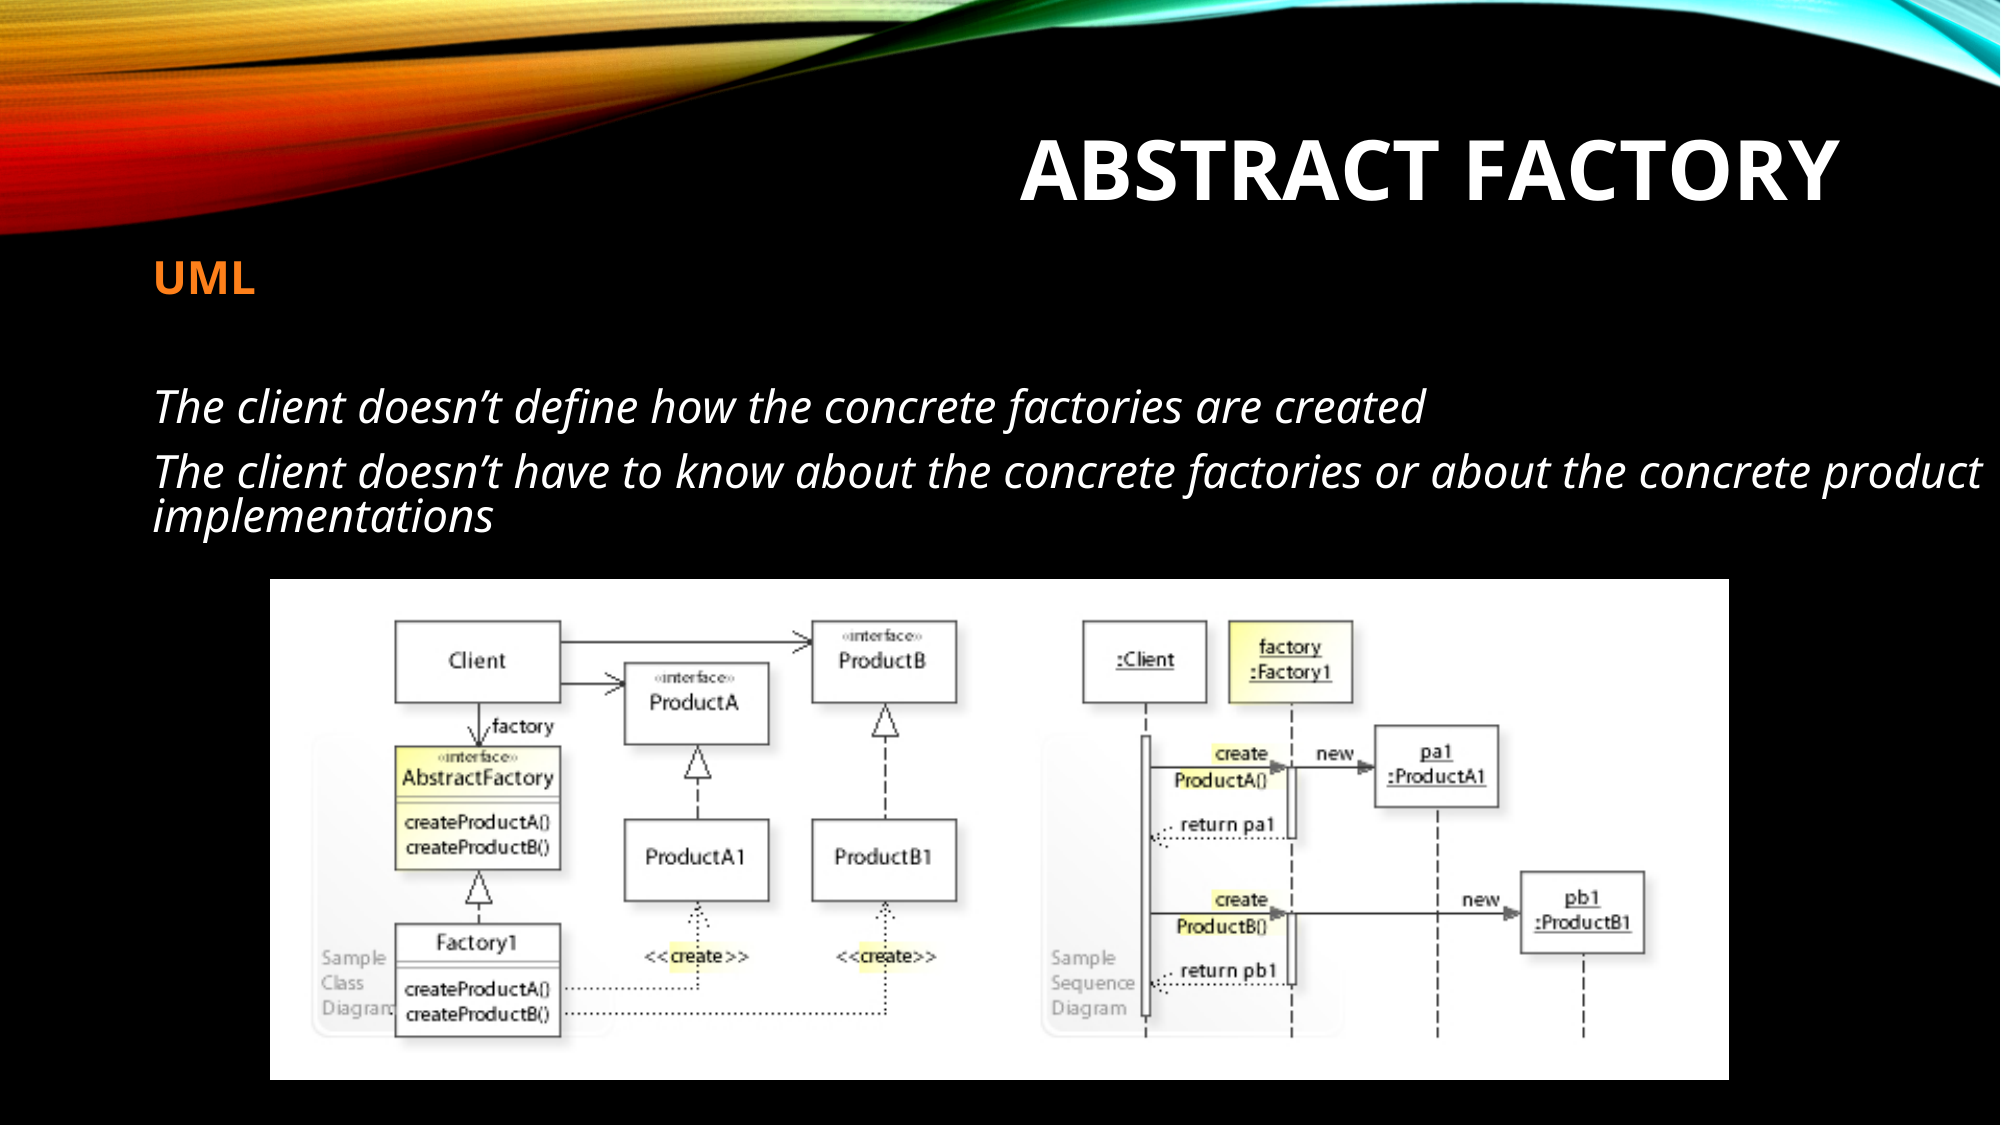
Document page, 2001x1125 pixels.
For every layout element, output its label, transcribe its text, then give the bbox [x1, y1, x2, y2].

title ABSTRACT FACTORY [465, 117, 1878, 251]
picture [0, 0, 2001, 237]
title [1140, 345, 1951, 1021]
picture [270, 579, 1729, 1081]
list UML The client doesn’t define how the concrete factories are created The client doesn’t have to know about the concrete factories or about the concrete product implementations [137, 251, 2001, 1111]
